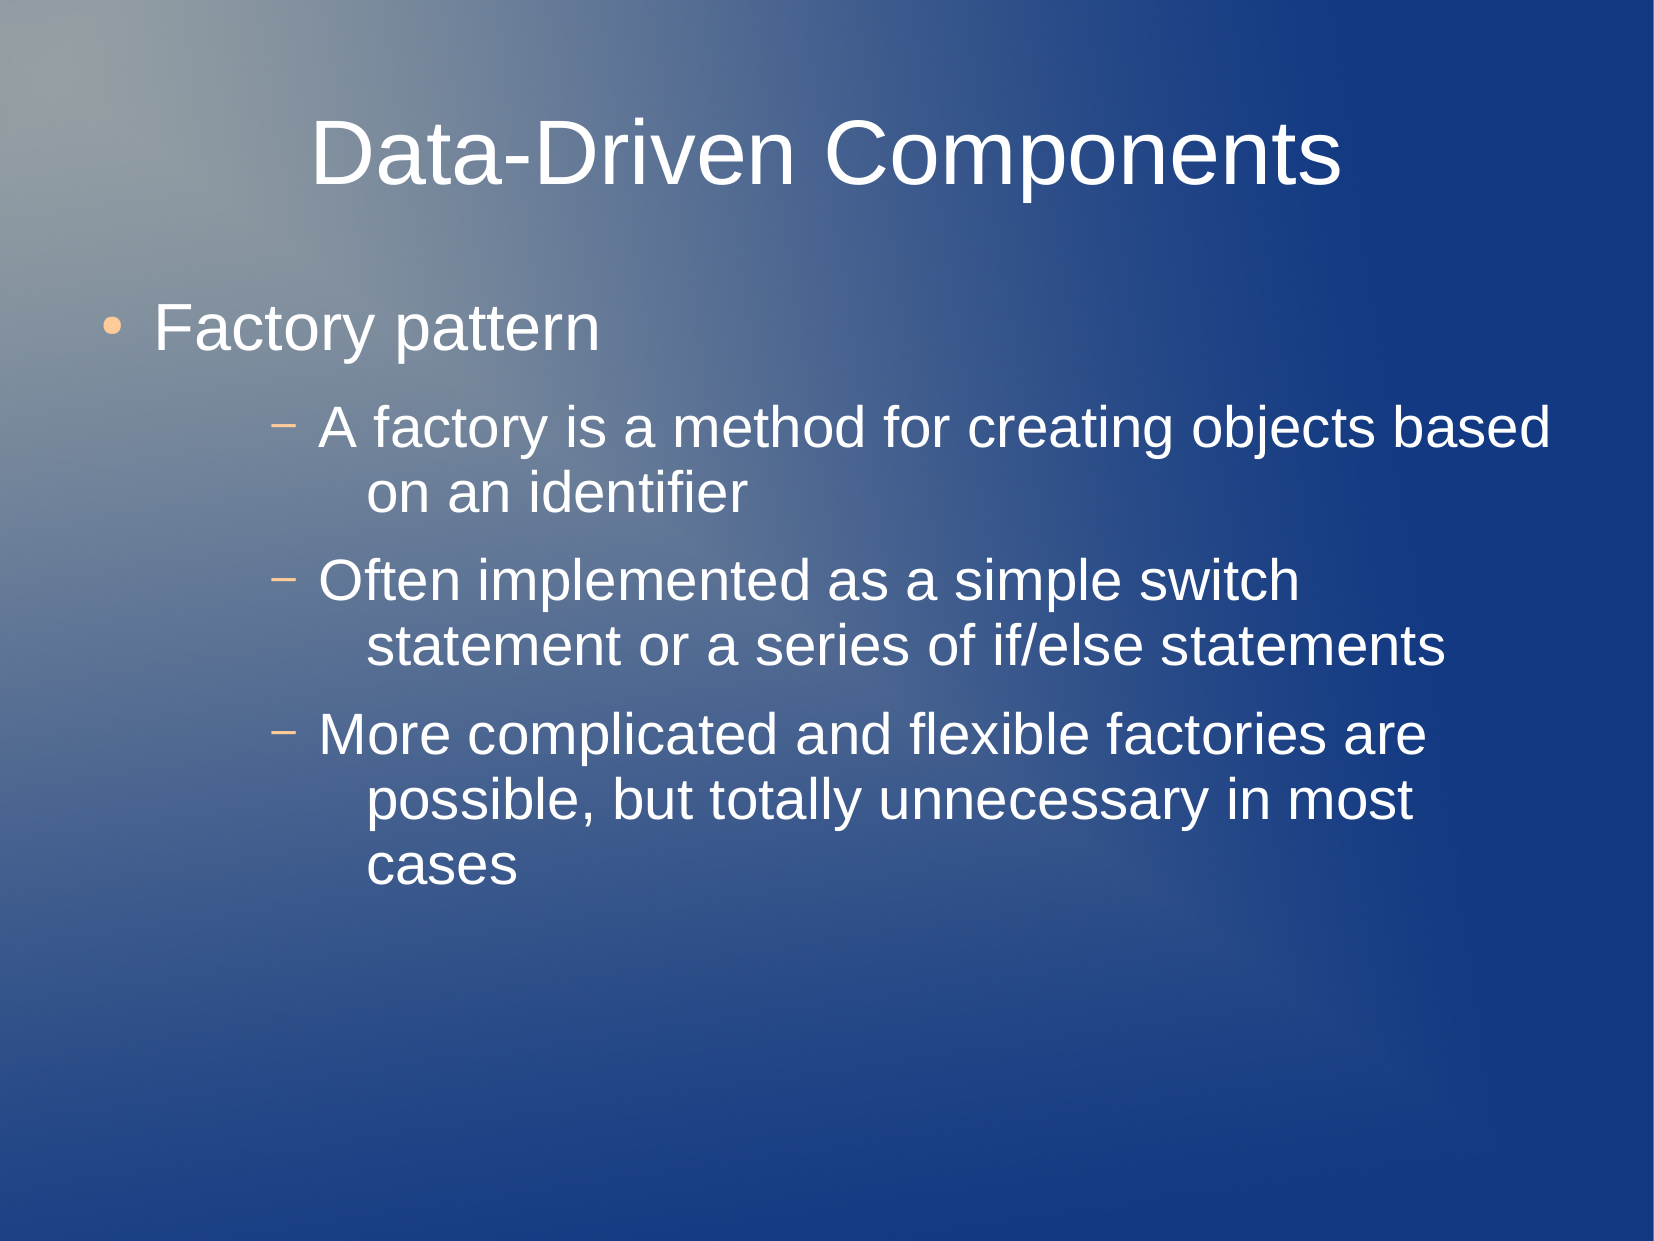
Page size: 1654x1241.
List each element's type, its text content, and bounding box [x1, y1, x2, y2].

title Data-Driven Components [82, 49, 1571, 257]
picture [0, 0, 1654, 1241]
list Factory pattern A factory is a method for creating objects based on an identifier Often implemented as a simple switch statement or a series of if/else statements More complicated and flexible factories are possible, but totally unnecessary in most cases [82, 290, 1571, 1109]
